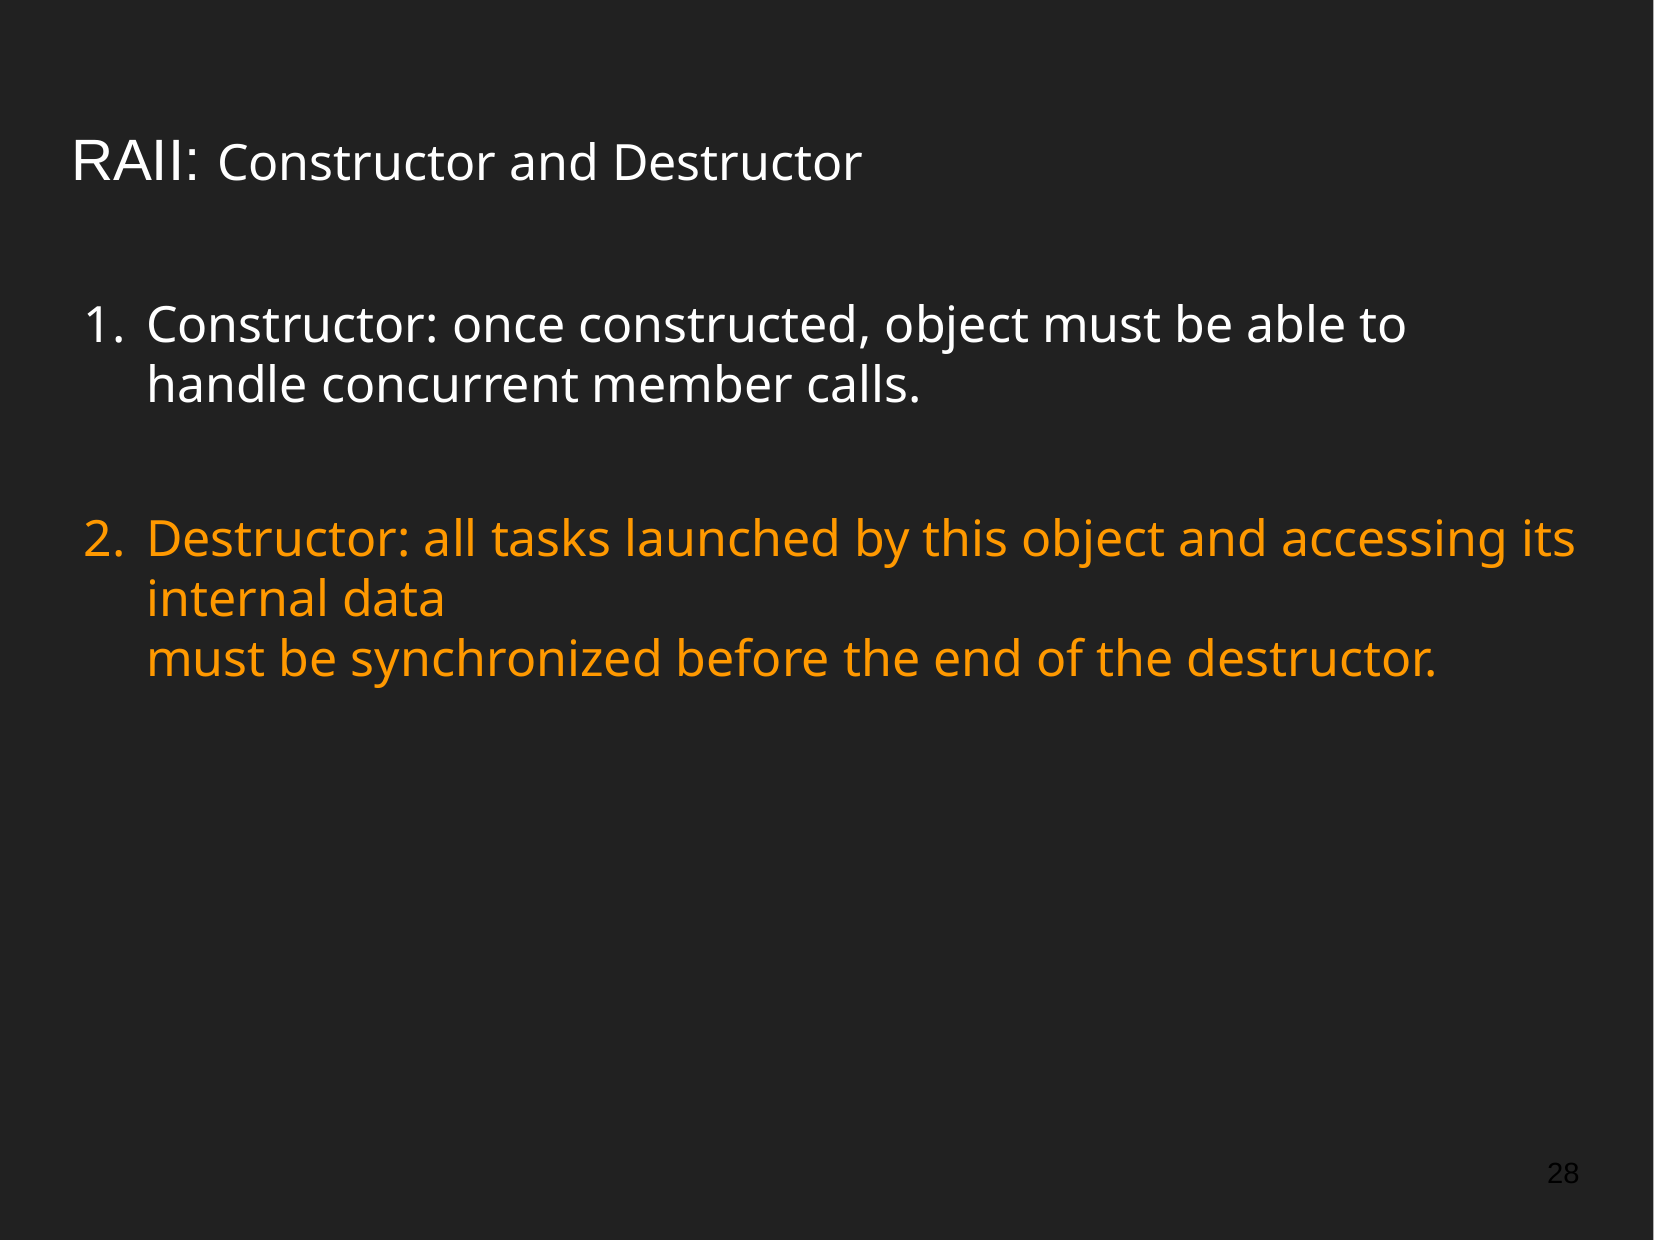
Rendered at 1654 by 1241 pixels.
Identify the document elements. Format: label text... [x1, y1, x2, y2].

list Constructor: once constructed, object must be able to handle concurrent member calls. Destructor: all tasks launched by this object and accessing its internal data must be synchronized before the end of the destructor. [56, 277, 1598, 1102]
title RAII: Constructor and Destructor [56, 107, 1598, 246]
slide_number <number> [1532, 1124, 1632, 1220]
